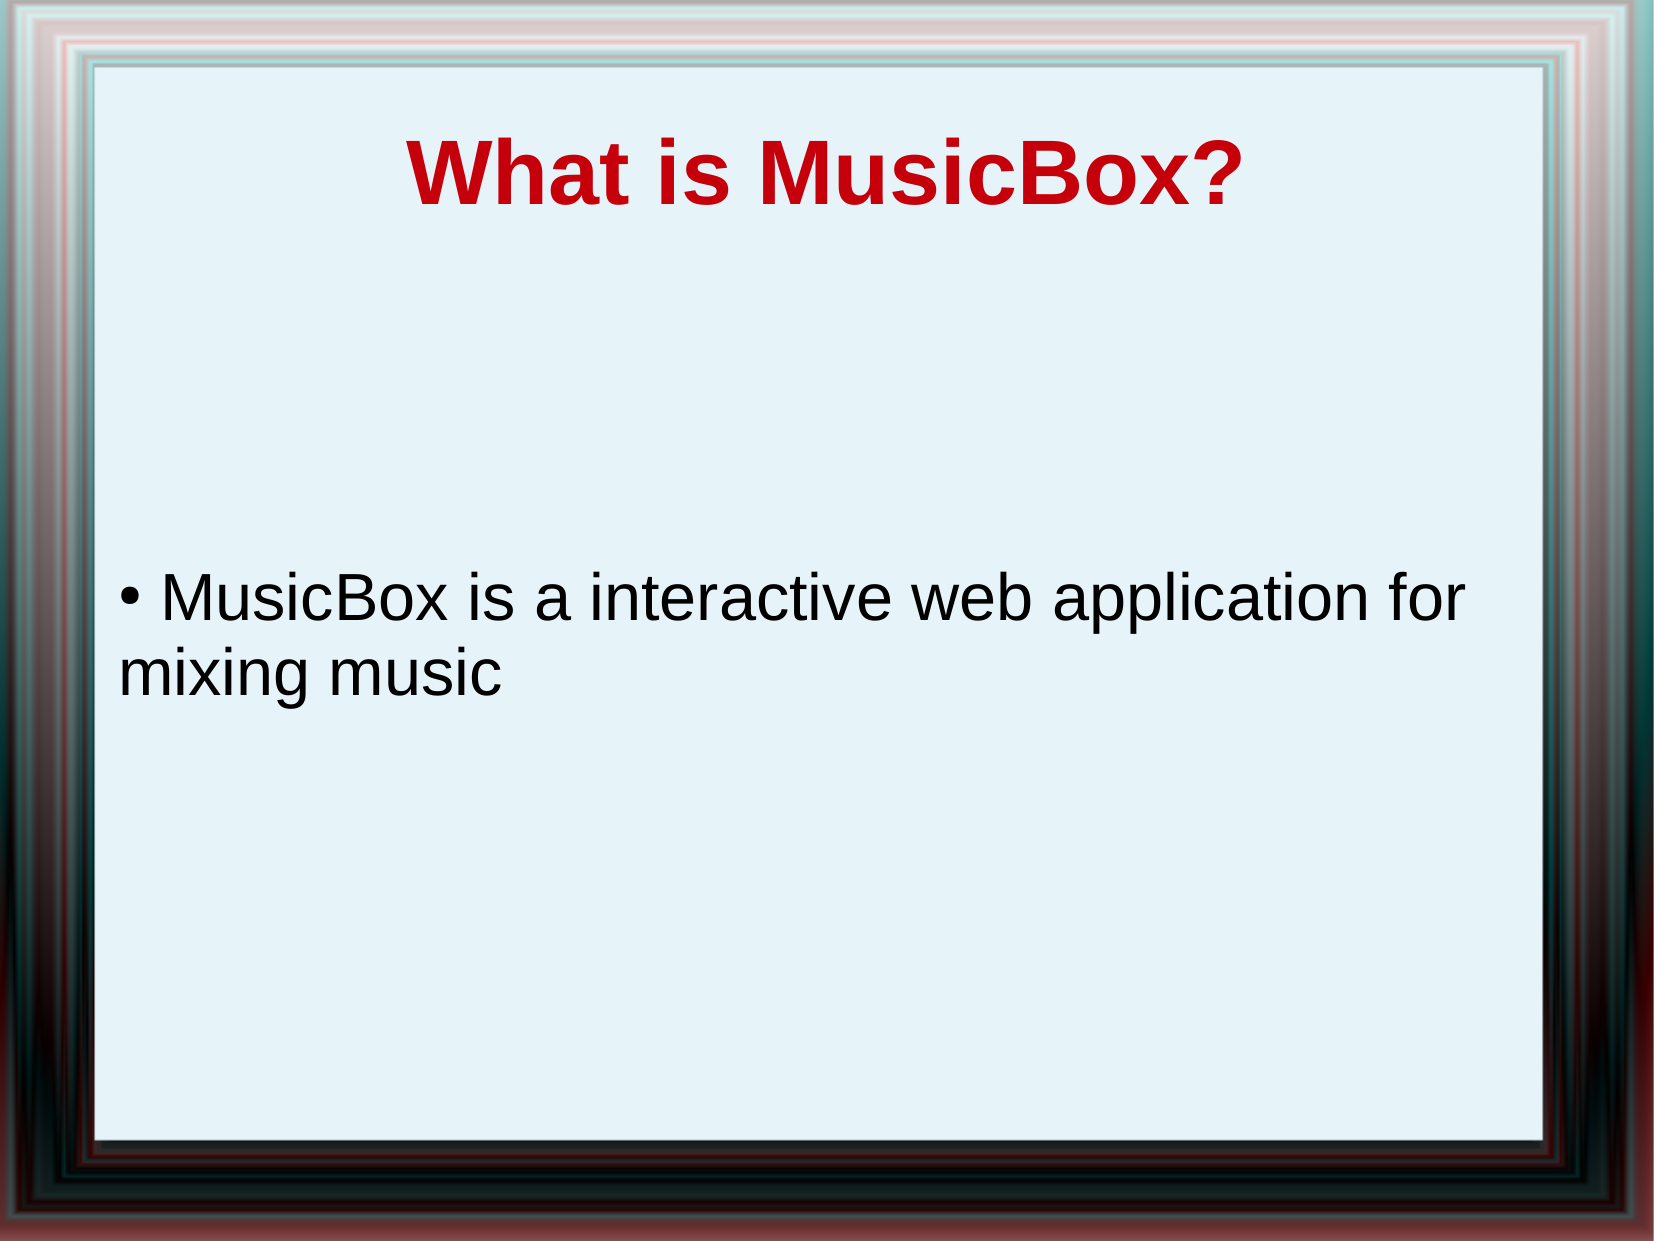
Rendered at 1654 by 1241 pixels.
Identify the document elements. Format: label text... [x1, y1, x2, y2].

title What is MusicBox? [118, 88, 1536, 257]
picture [0, 0, 1654, 1241]
subtitle MusicBox is a interactive web application for mixing music [118, 324, 1506, 945]
